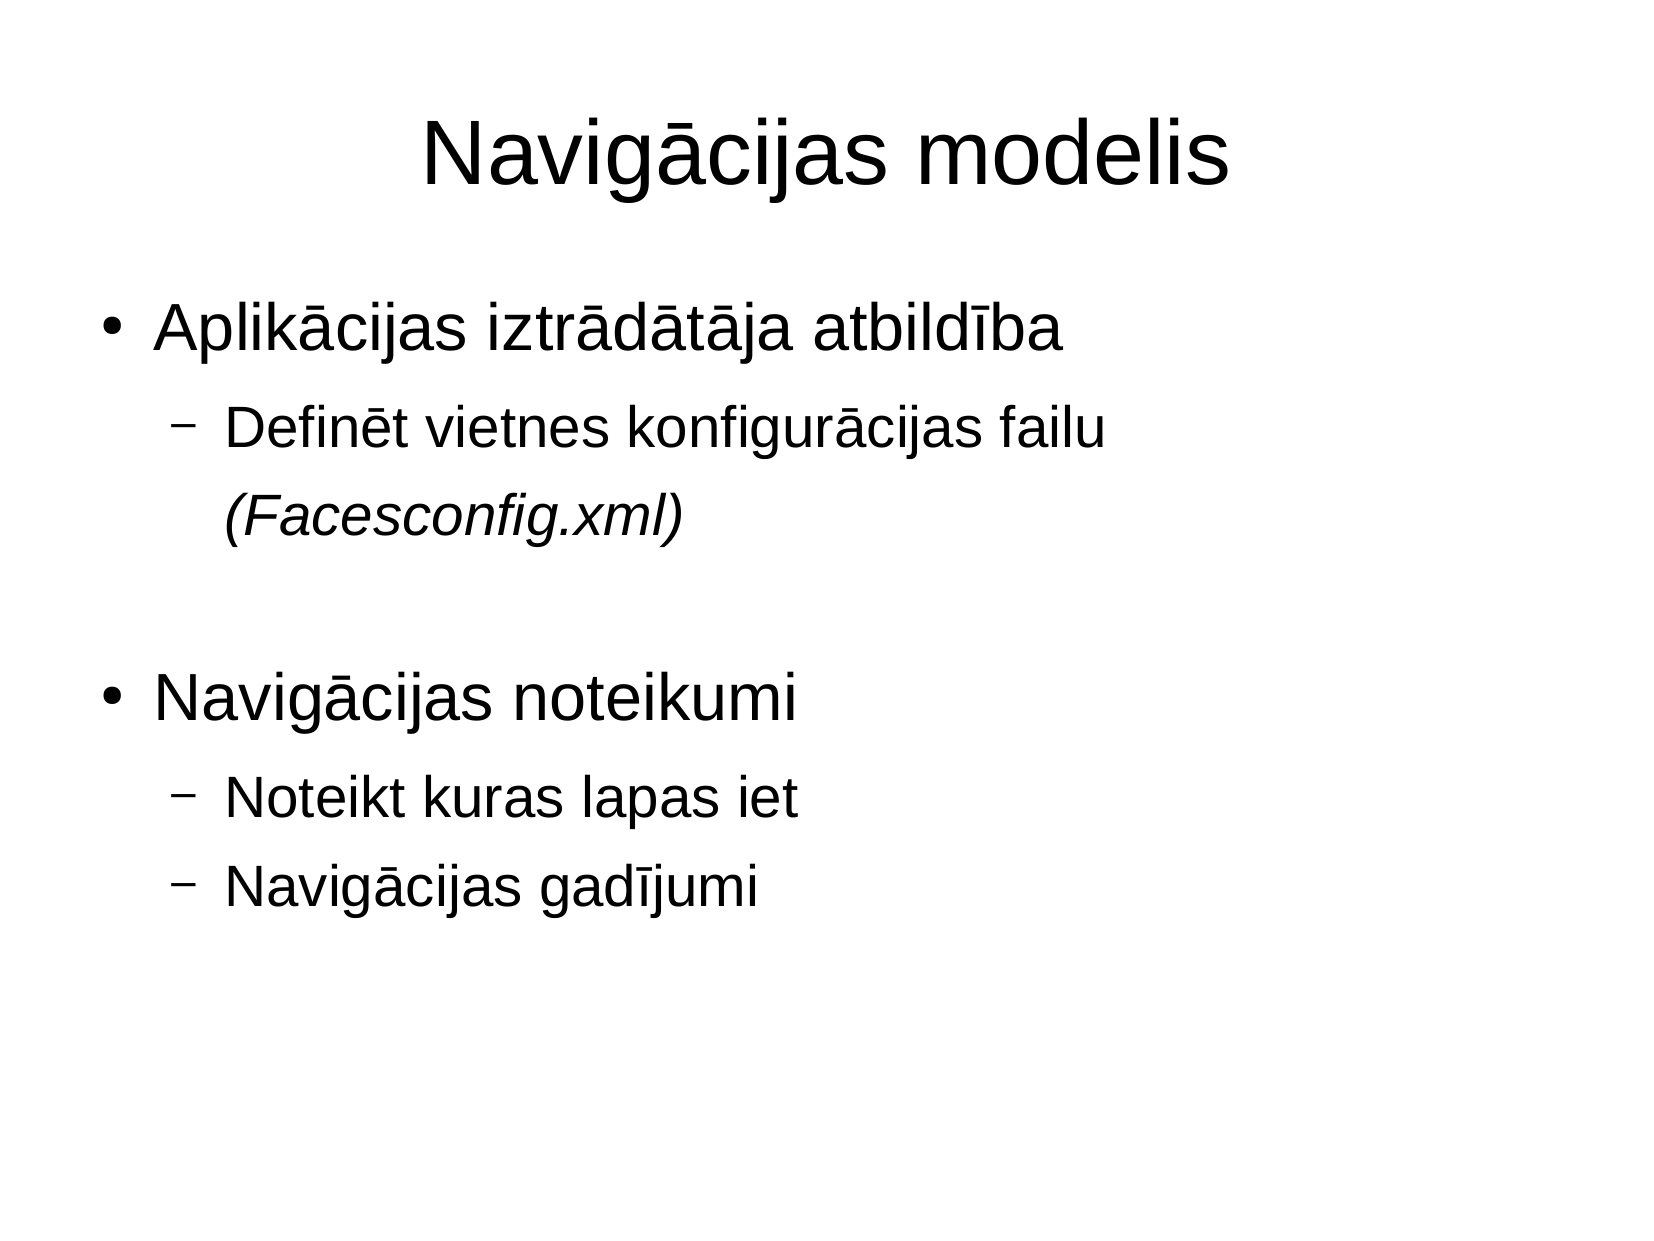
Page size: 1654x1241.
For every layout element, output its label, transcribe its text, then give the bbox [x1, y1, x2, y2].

list Aplikācijas iztrādātāja atbildība Definēt vietnes konfigurācijas failu (Facesconfig.xml) Navigācijas noteikumi Noteikt kuras lapas iet Navigācijas gadījumi [82, 290, 1571, 1010]
title Navigācijas modelis [82, 49, 1571, 257]
